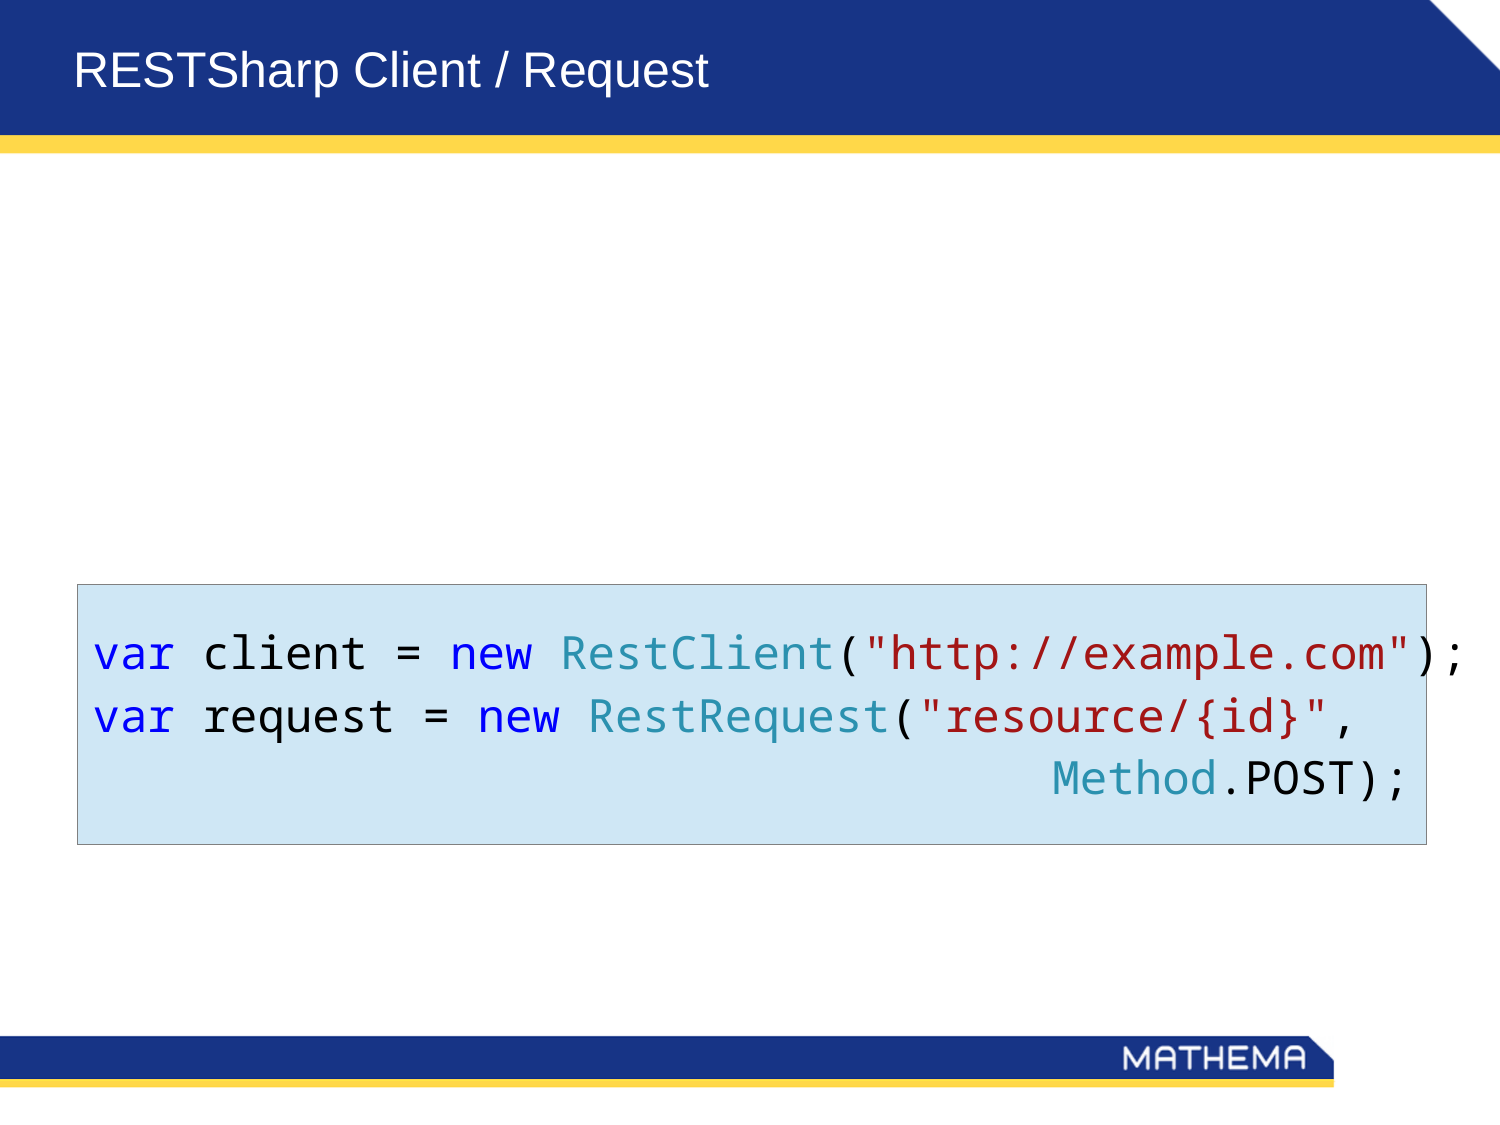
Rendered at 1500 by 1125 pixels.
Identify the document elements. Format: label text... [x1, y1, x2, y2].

text_box var client = new RestClient("http://example.com"); var request = new RestRequest("resource/{id}", Method.POST); [77, 584, 1427, 845]
title RESTSharp Client / Request [73, 40, 1276, 100]
picture [0, 0, 1500, 1125]
